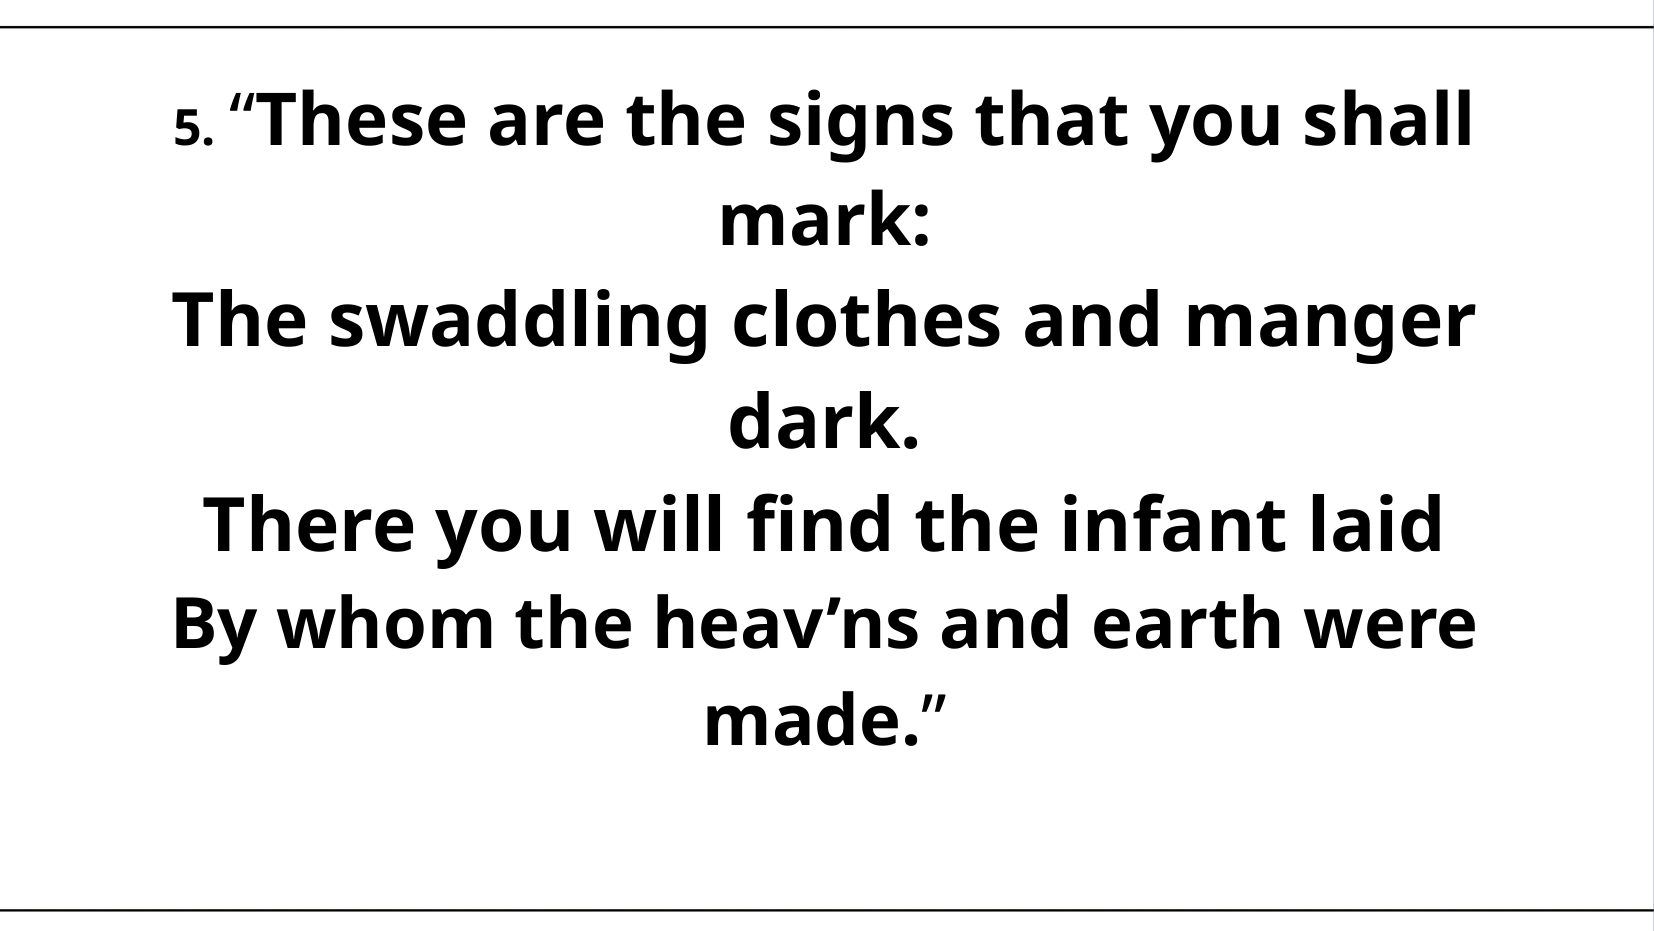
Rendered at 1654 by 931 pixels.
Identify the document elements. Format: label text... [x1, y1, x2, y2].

picture [0, 0, 1654, 931]
text_box 5. “These are the signs that you shall mark: The swaddling clothes and manger dark. There you will find the infant laid By whom the heav’ns and earth were made.” [60, 60, 1591, 566]
